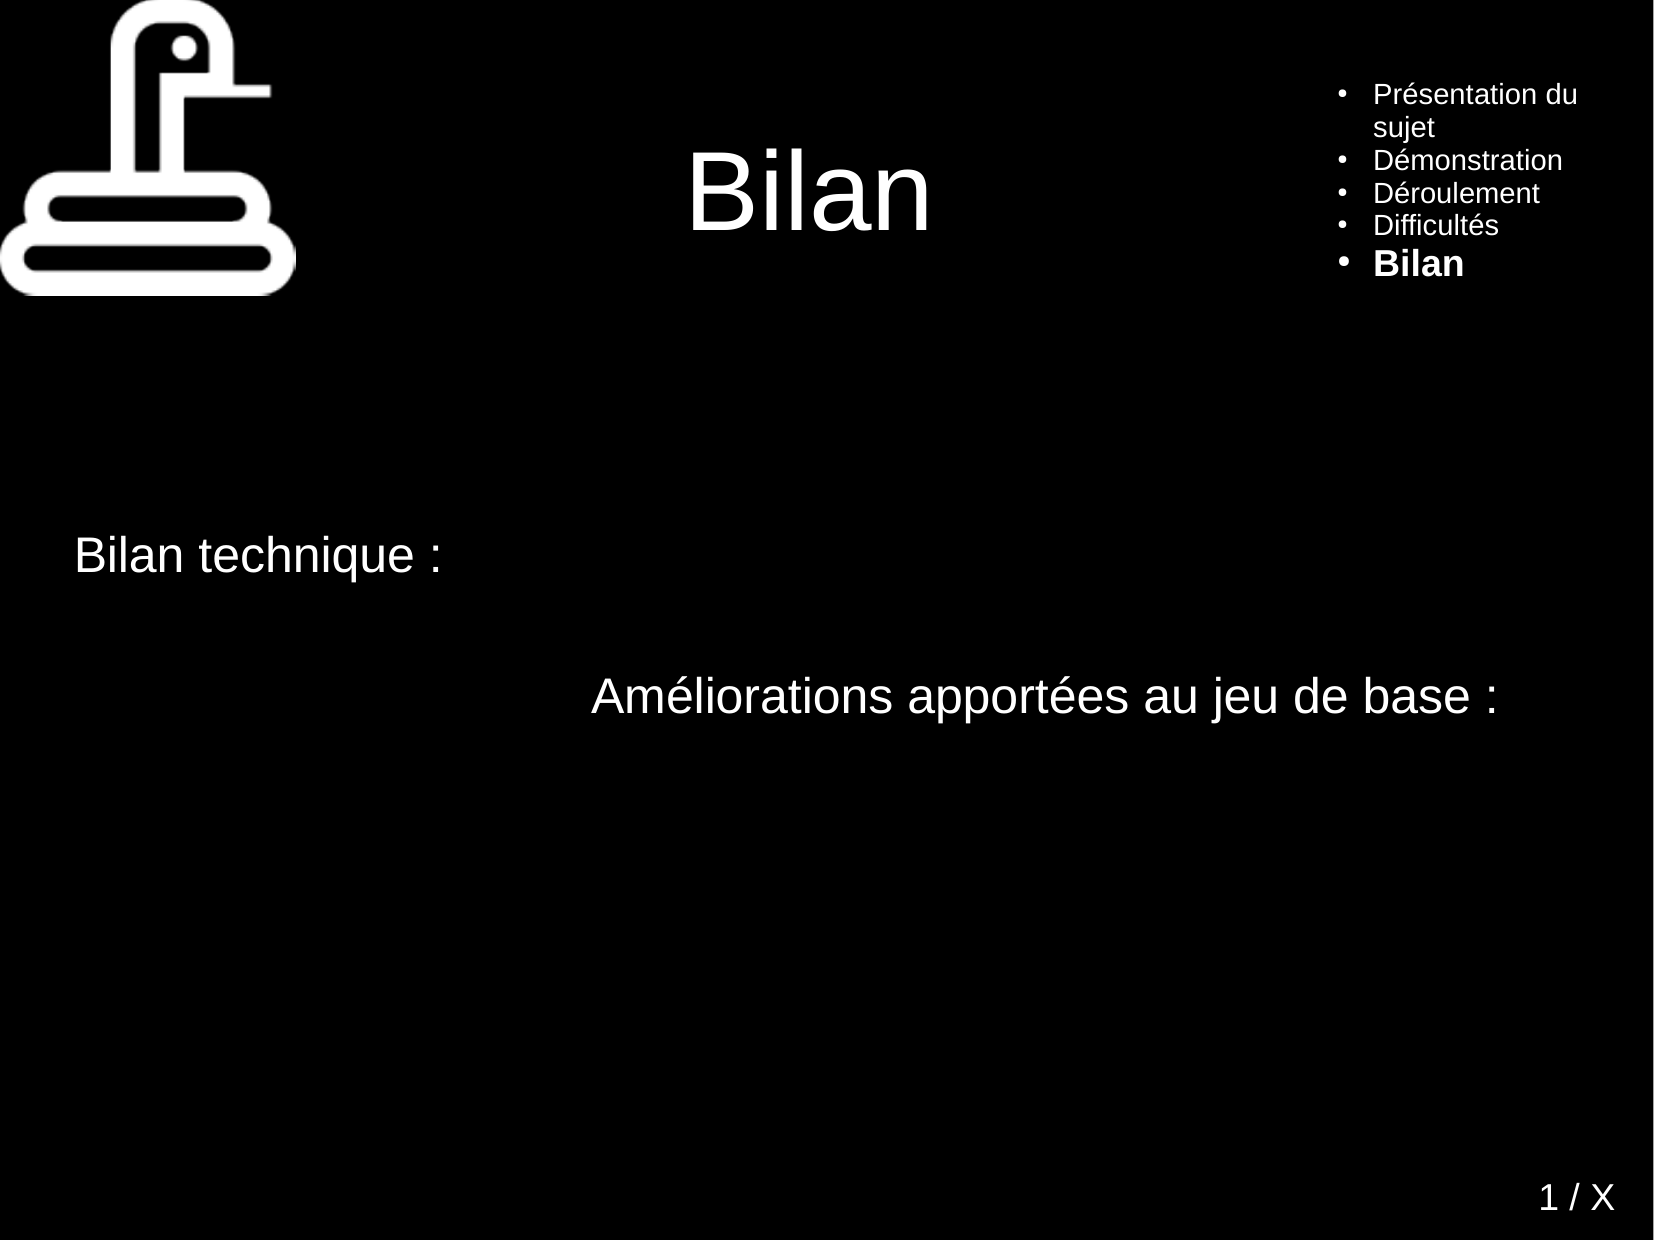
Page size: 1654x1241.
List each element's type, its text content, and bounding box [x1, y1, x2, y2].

text_box Présentation du sujet Démonstration Déroulement Difficultés Bilan [1322, 70, 1654, 334]
text_box 1 / X [1523, 1169, 1654, 1241]
title Bilan [295, 88, 1323, 296]
picture [0, 0, 296, 296]
text_box Bilan technique : [59, 519, 863, 591]
text_box Améliorations apportées au jeu de base : [437, 661, 1654, 1055]
